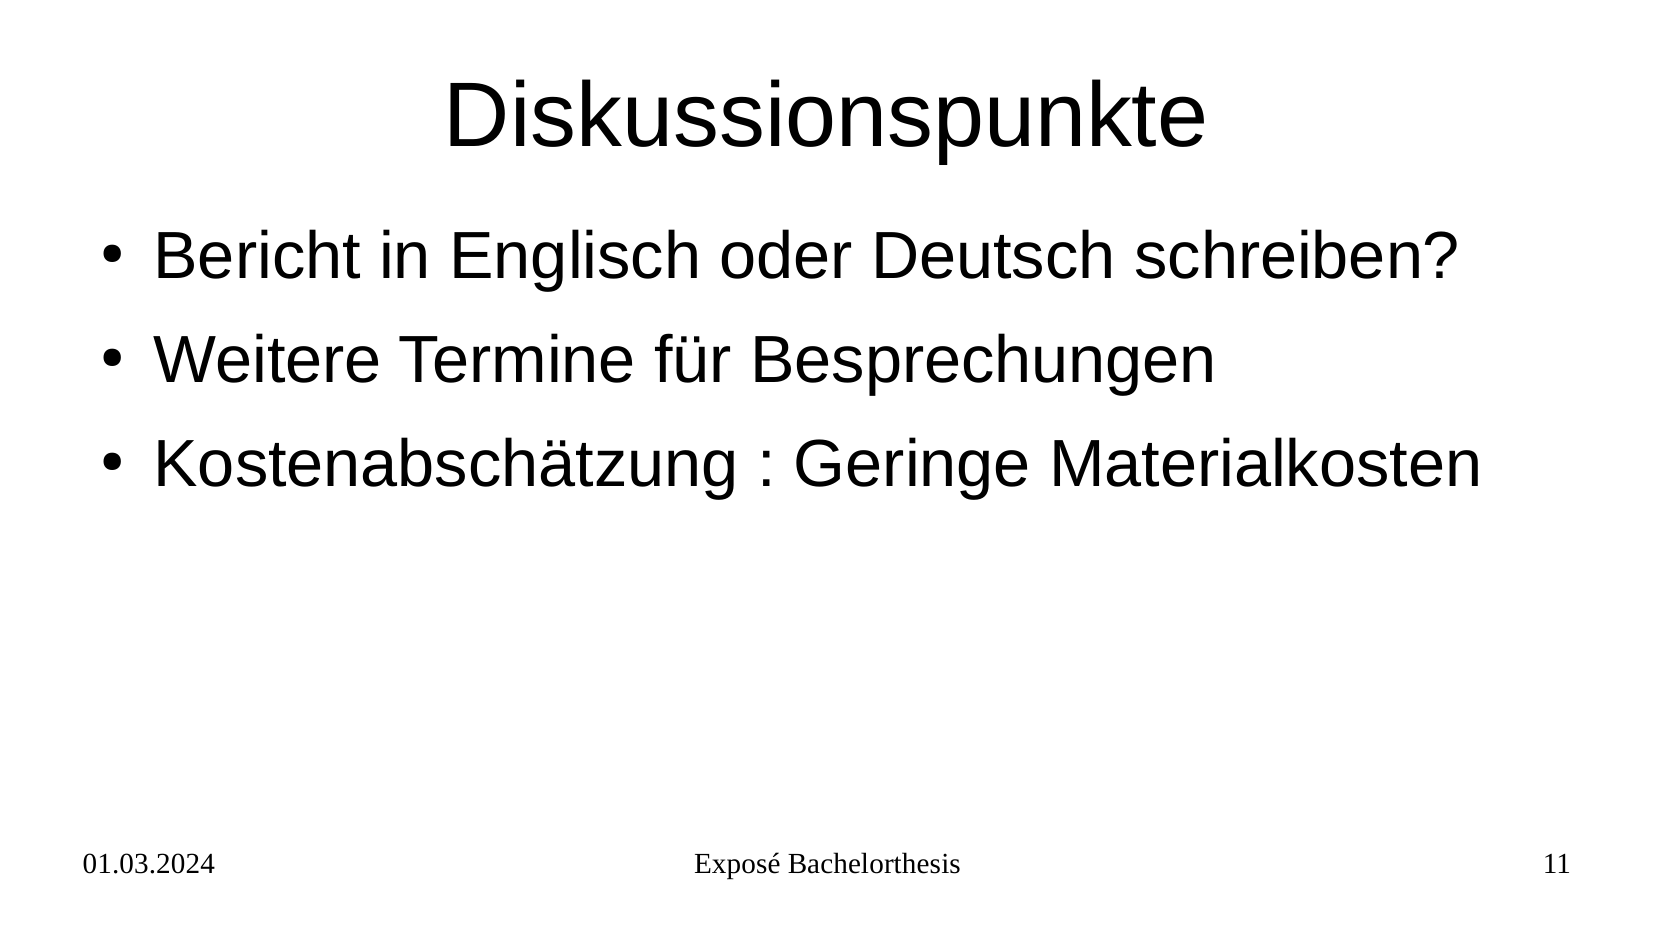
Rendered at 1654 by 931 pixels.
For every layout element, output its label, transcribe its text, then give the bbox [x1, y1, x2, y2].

title Diskussionspunkte [82, 37, 1571, 193]
list Bericht in Englisch oder Deutsch schreiben? Weitere Termine für Besprechungen Kostenabschätzung : Geringe Materialkosten [82, 217, 1571, 758]
